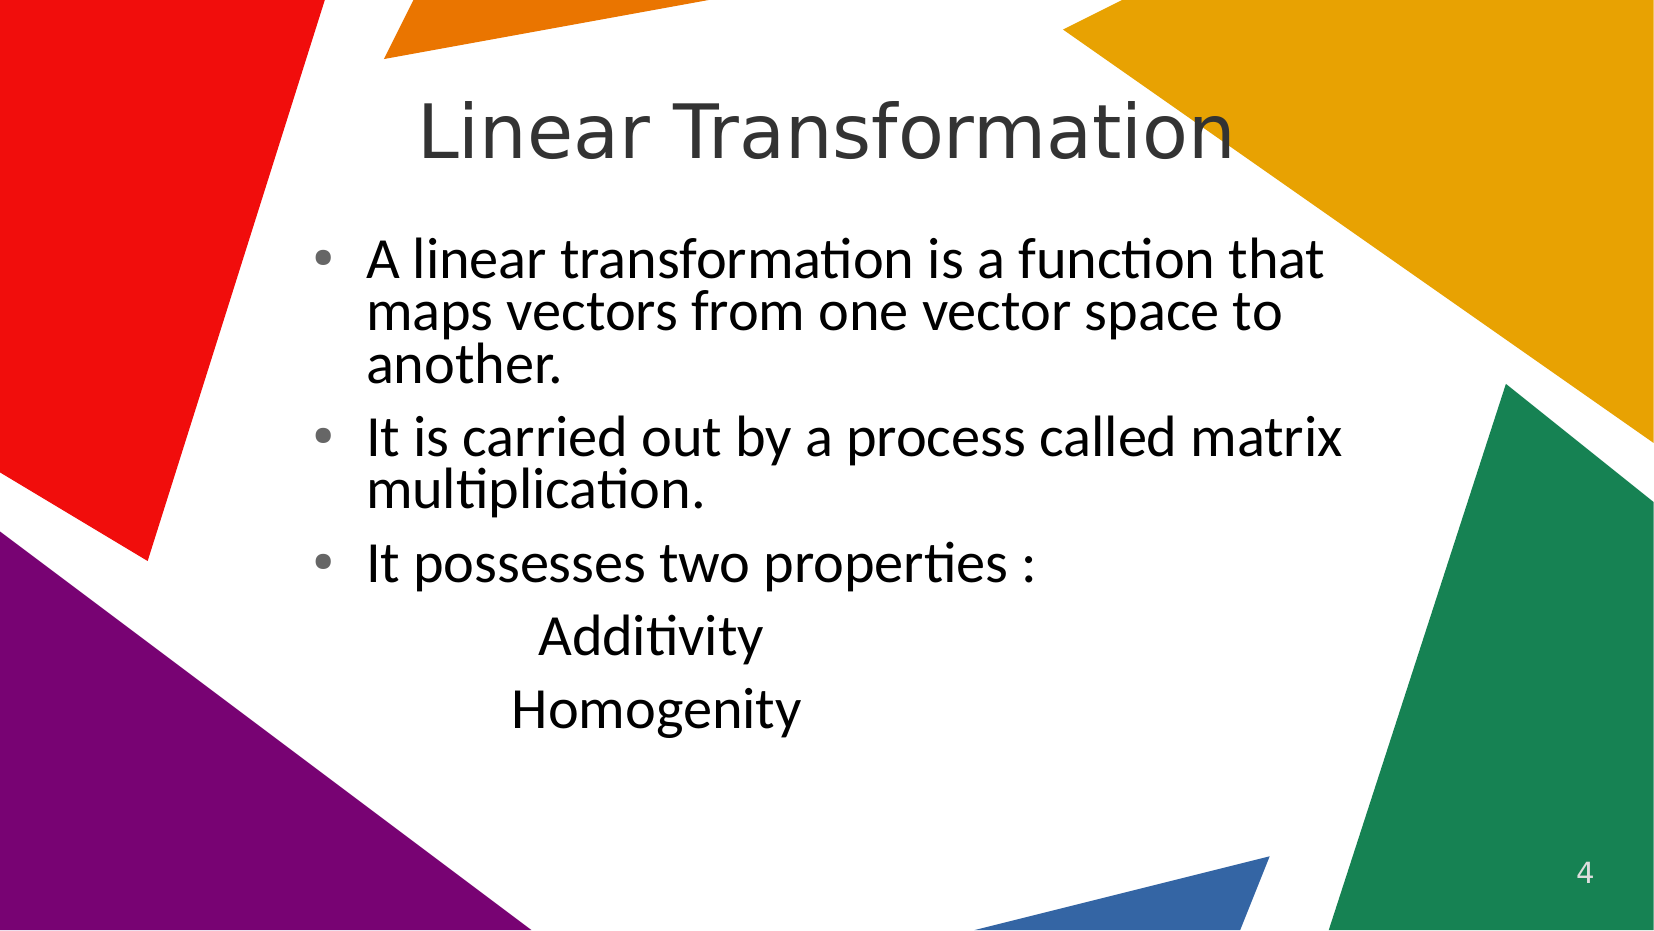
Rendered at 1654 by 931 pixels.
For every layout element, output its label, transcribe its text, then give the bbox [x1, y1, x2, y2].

list A linear transformation is a function that maps vectors from one vector space to another. It is carried out by a process called matrix multiplication. It possesses two properties : Additivity Homogenity [295, 236, 1359, 827]
title Linear Transformation [295, 59, 1359, 207]
